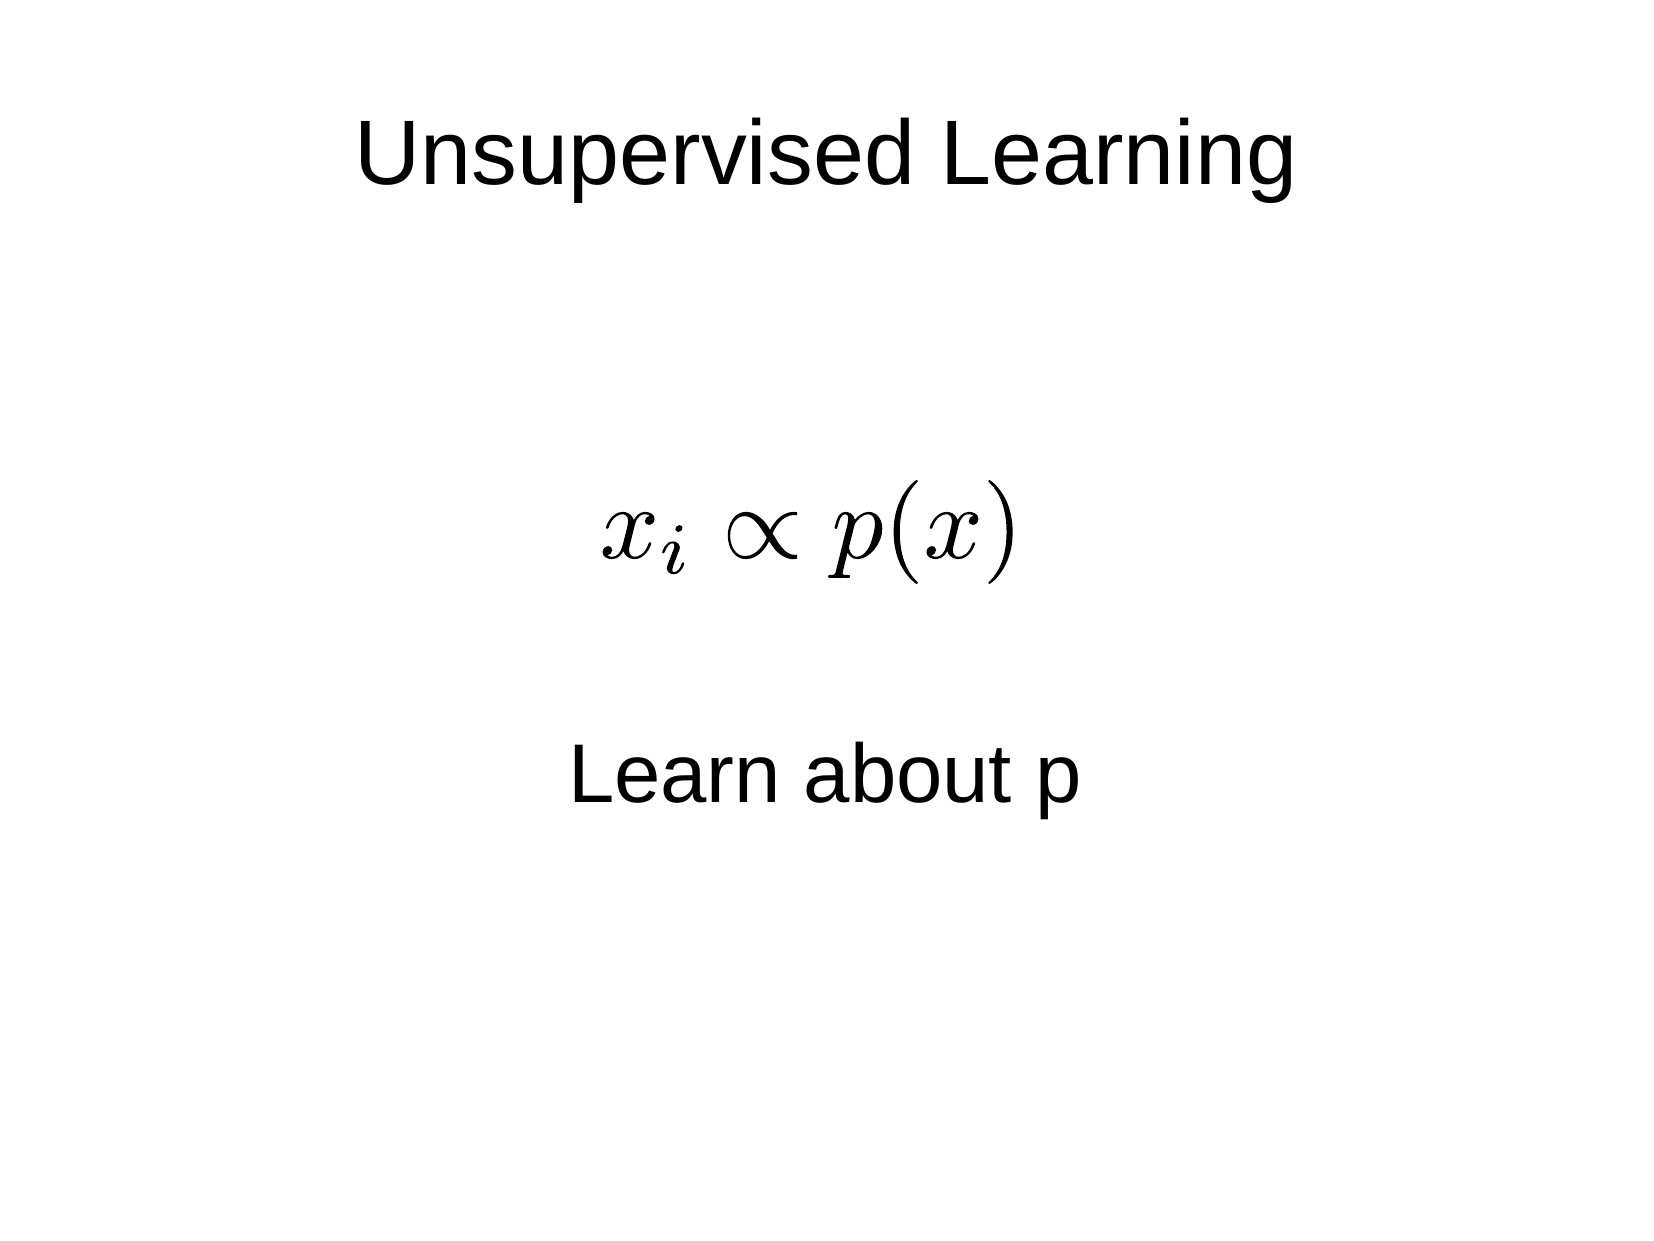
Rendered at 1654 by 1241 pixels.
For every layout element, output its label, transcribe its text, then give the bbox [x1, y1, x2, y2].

text_box [599, 480, 1024, 584]
title Unsupervised Learning [82, 49, 1571, 257]
text_box Learn about p [345, 720, 1306, 828]
